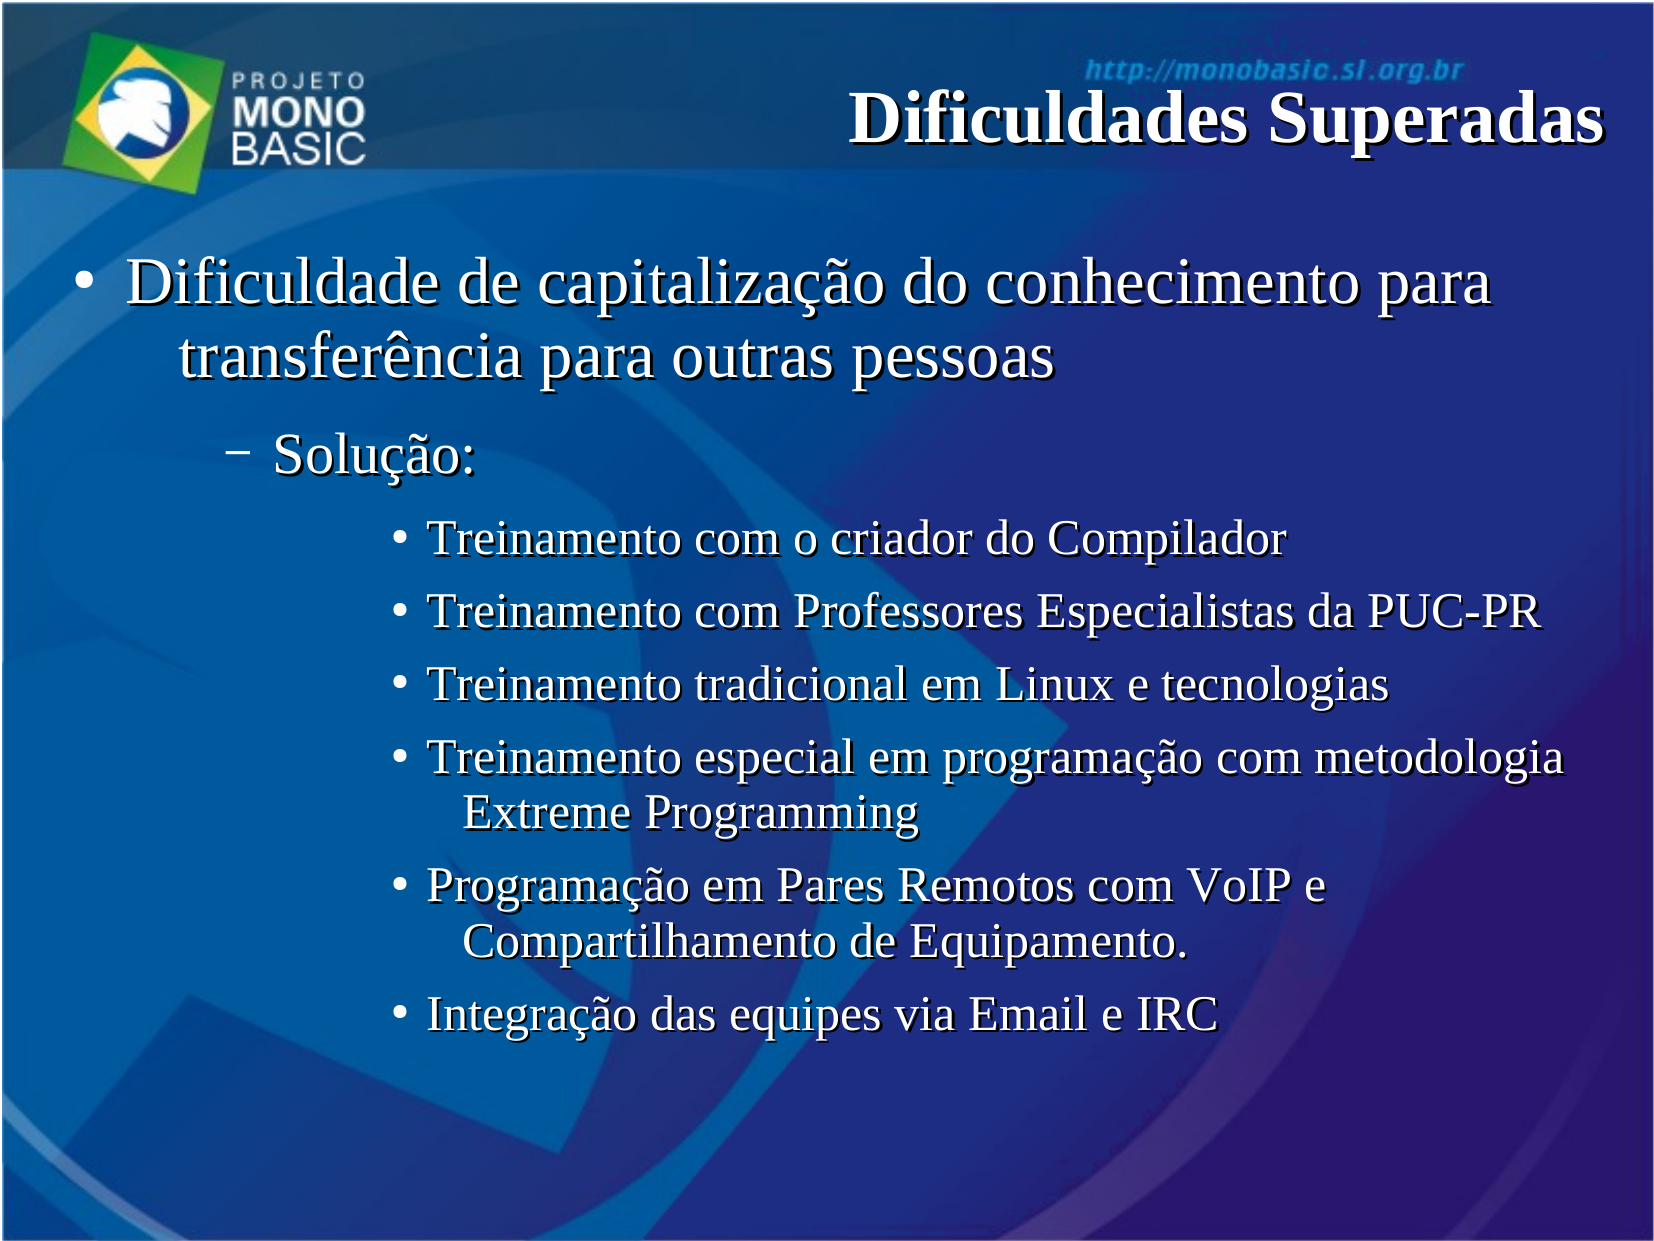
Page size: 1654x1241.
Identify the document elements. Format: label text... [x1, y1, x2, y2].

picture [2, 2, 1654, 1241]
list Dificuldade de capitalização do conhecimento para transferência para outras pessoas Solução: Treinamento com o criador do Compilador Treinamento com Professores Especialistas da PUC-PR Treinamento tradicional em Linux e tecnologias Treinamento especial em programação com metodologia Extreme Programming Programação em Pares Remotos com VoIP e Compartilhamento de Equipamento. Integração das equipes via Email e IRC [36, 244, 1591, 1103]
title Dificuldades Superadas [222, 43, 1606, 191]
